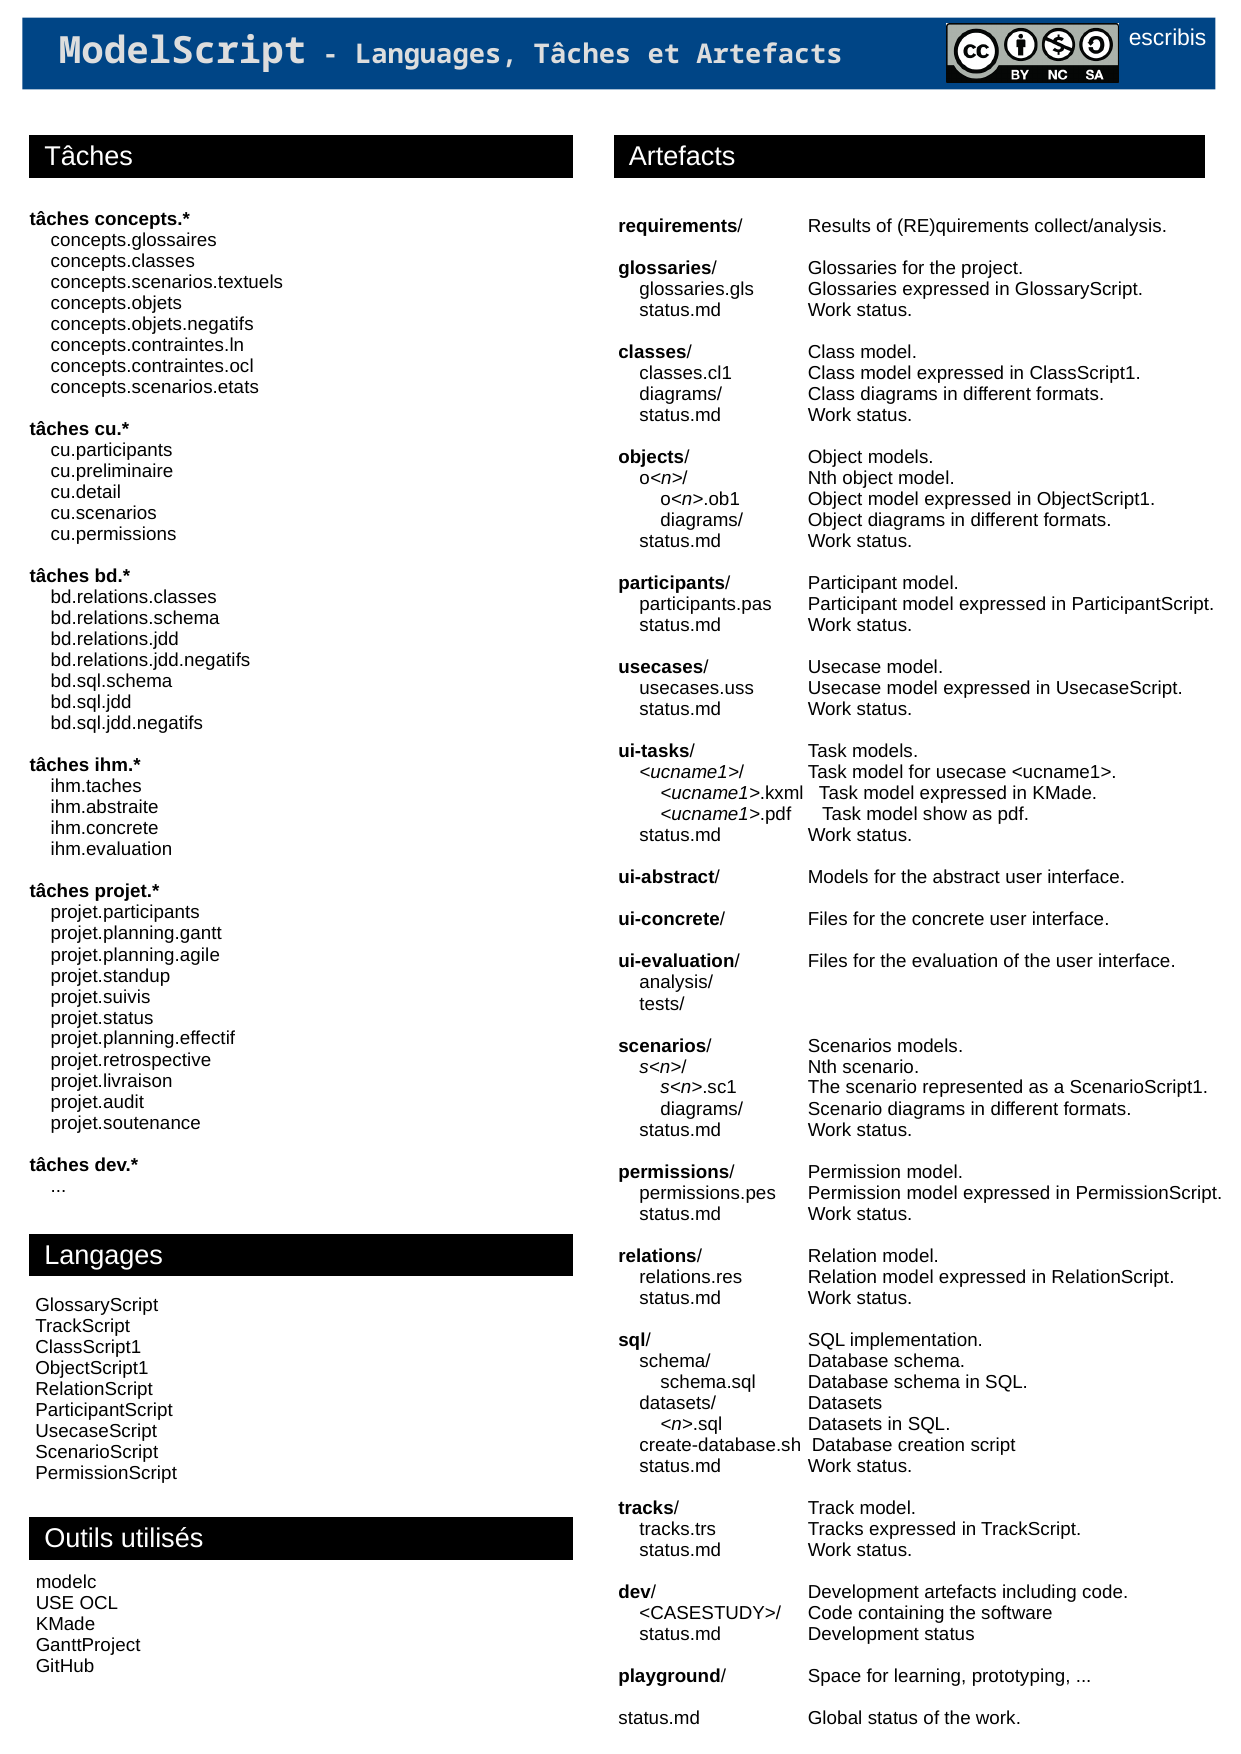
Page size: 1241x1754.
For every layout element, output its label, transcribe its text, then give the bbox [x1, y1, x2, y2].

text_box GlossaryScript TrackScript ClassScript1 ObjectScript1 RelationScript ParticipantScript UsecaseScript ScenarioScript PermissionScript [20, 1286, 290, 1512]
text_box ModelScript - Languages, Tâches et Artefacts [8, 18, 858, 80]
text_box Langages [29, 1234, 573, 1276]
text_box Tâches [29, 135, 573, 178]
text_box Artefacts [614, 135, 1205, 178]
text_box requirements/ Results of (RE)quirements collect/analysis. glossaries/ Glossaries for the project. glossaries.gls Glossaries expressed in GlossaryScript. status.md Work status. classes/ Class model. classes.cl1 Class model expressed in ClassScript1. diagrams/ Class diagrams in different formats. status.md Work status. objects/ Object models. o<n>/ Nth object model. o<n>.ob1 Object model expressed in ObjectScript1. diagrams/ Object diagrams in different formats. status.md Work status. participants/ Participant model. participants.pas Participant model expressed in ParticipantScript. status.md Work status. usecases/ Usecase model. usecases.uss Usecase model expressed in UsecaseScript. status.md Work status. ui-tasks/ Task models. <ucname1>/ Task model for usecase <ucname1>. <ucname1>.kxml Task model expressed in KMade. <ucname1>.pdf Task model show as pdf. status.md Work status. ui-abstract/ Models for the abstract user interface. ui-concrete/ Files for the concrete user interface. ui-evaluation/ Files for the evaluation of the user interface. analysis/ tests/ scenarios/ Scenarios models. s<n>/ Nth scenario. s<n>.sc1 The scenario represented as a ScenarioScript1. diagrams/ Scenario diagrams in different formats. status.md Work status. permissions/ Permission model. permissions.pes Permission model expressed in PermissionScript. status.md Work status. relations/ Relation model. relations.res Relation model expressed in RelationScript. status.md Work status. sql/ SQL implementation. schema/ Database schema. schema.sql Database schema in SQL. datasets/ Datasets <n>.sql Datasets in SQL. create-database.sh Database creation script status.md Work status. tracks/ Track model. tracks.trs Tracks expressed in TrackScript. status.md Work status. dev/ Development artefacts including code. <CASESTUDY>/ Code containing the software status.md Development status playground/ Space for learning, prototyping, ... status.md Global status of the work. [603, 207, 1241, 1754]
text_box [22, 17, 1216, 90]
text_box tâches concepts.* concepts.glossaires concepts.classes concepts.scenarios.textuels concepts.objets concepts.objets.negatifs concepts.contraintes.ln concepts.contraintes.ocl concepts.scenarios.etats tâches cu.* cu.participants cu.preliminaire cu.detail cu.scenarios cu.permissions tâches bd.* bd.relations.classes bd.relations.schema bd.relations.jdd bd.relations.jdd.negatifs bd.sql.schema bd.sql.jdd bd.sql.jdd.negatifs tâches ihm.* ihm.taches ihm.abstraite ihm.concrete ihm.evaluation tâches projet.* projet.participants projet.planning.gantt projet.planning.agile projet.standup projet.suivis projet.status projet.planning.effectif projet.retrospective projet.livraison projet.audit projet.soutenance tâches dev.* ... [14, 200, 378, 1310]
picture [946, 23, 1119, 83]
text_box Outils utilisés [29, 1517, 573, 1560]
text_box modelc USE OCL KMade GanttProject GitHub [21, 1564, 290, 1695]
text_box escribis [1113, 17, 1223, 59]
